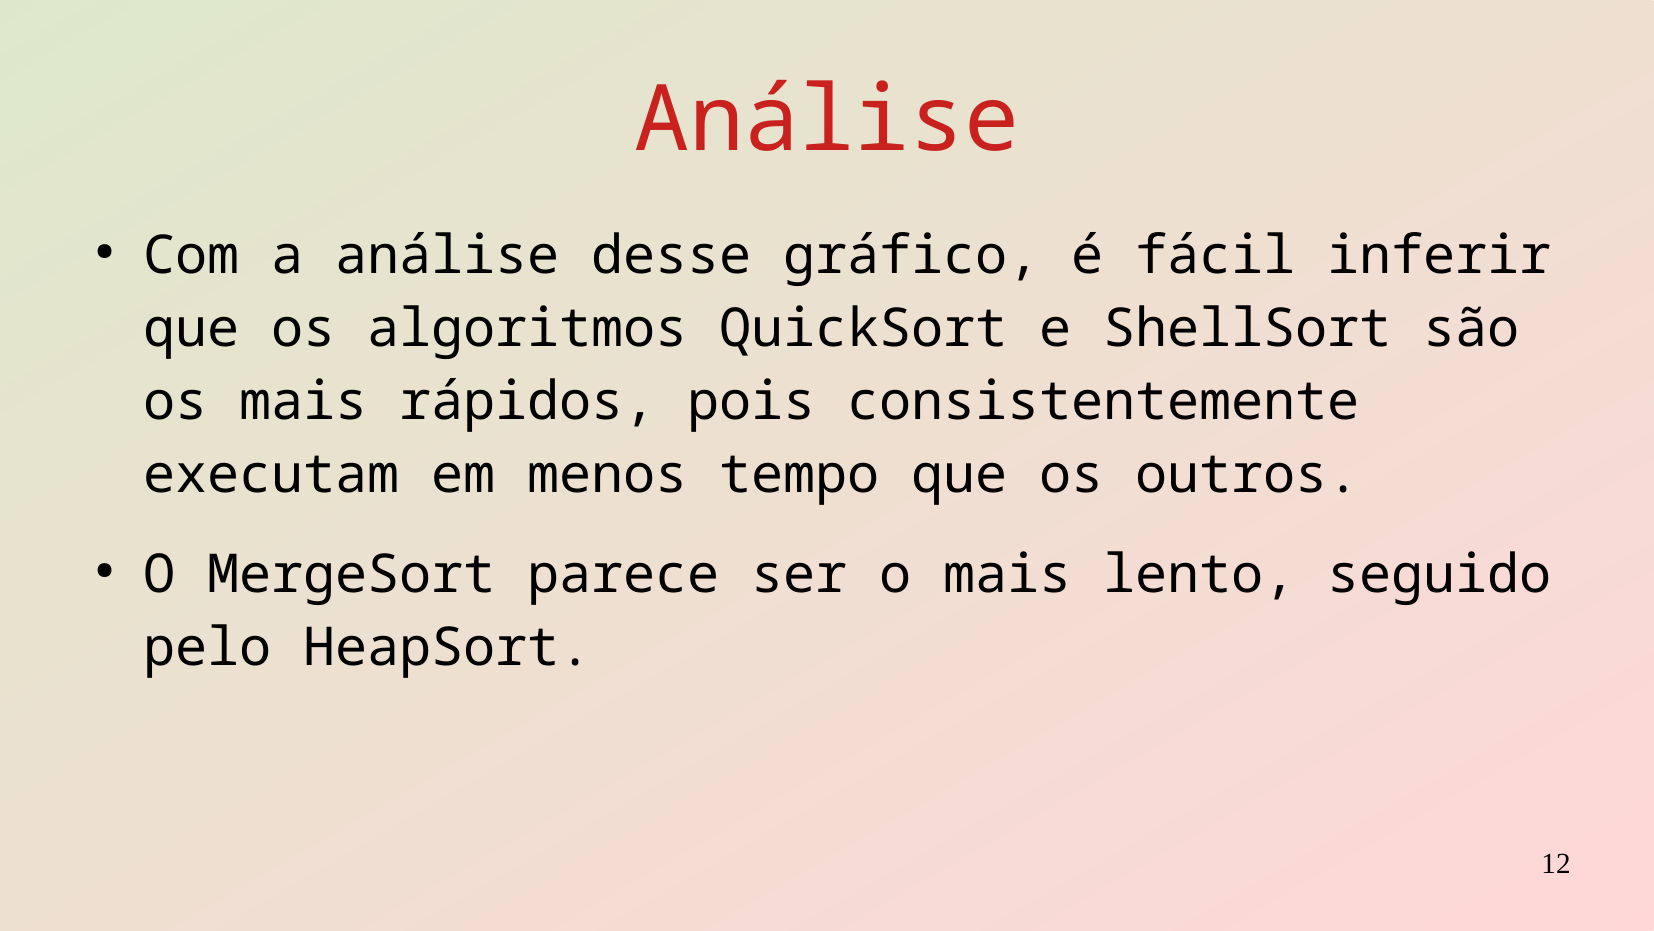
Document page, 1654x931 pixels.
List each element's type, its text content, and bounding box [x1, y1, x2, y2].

list Com a análise desse gráfico, é fácil inferir que os algoritmos QuickSort e ShellSort são os mais rápidos, pois consistentemente executam em menos tempo que os outros. O MergeSort parece ser o mais lento, seguido pelo HeapSort. [78, 216, 1567, 756]
title Análise [82, 37, 1571, 193]
